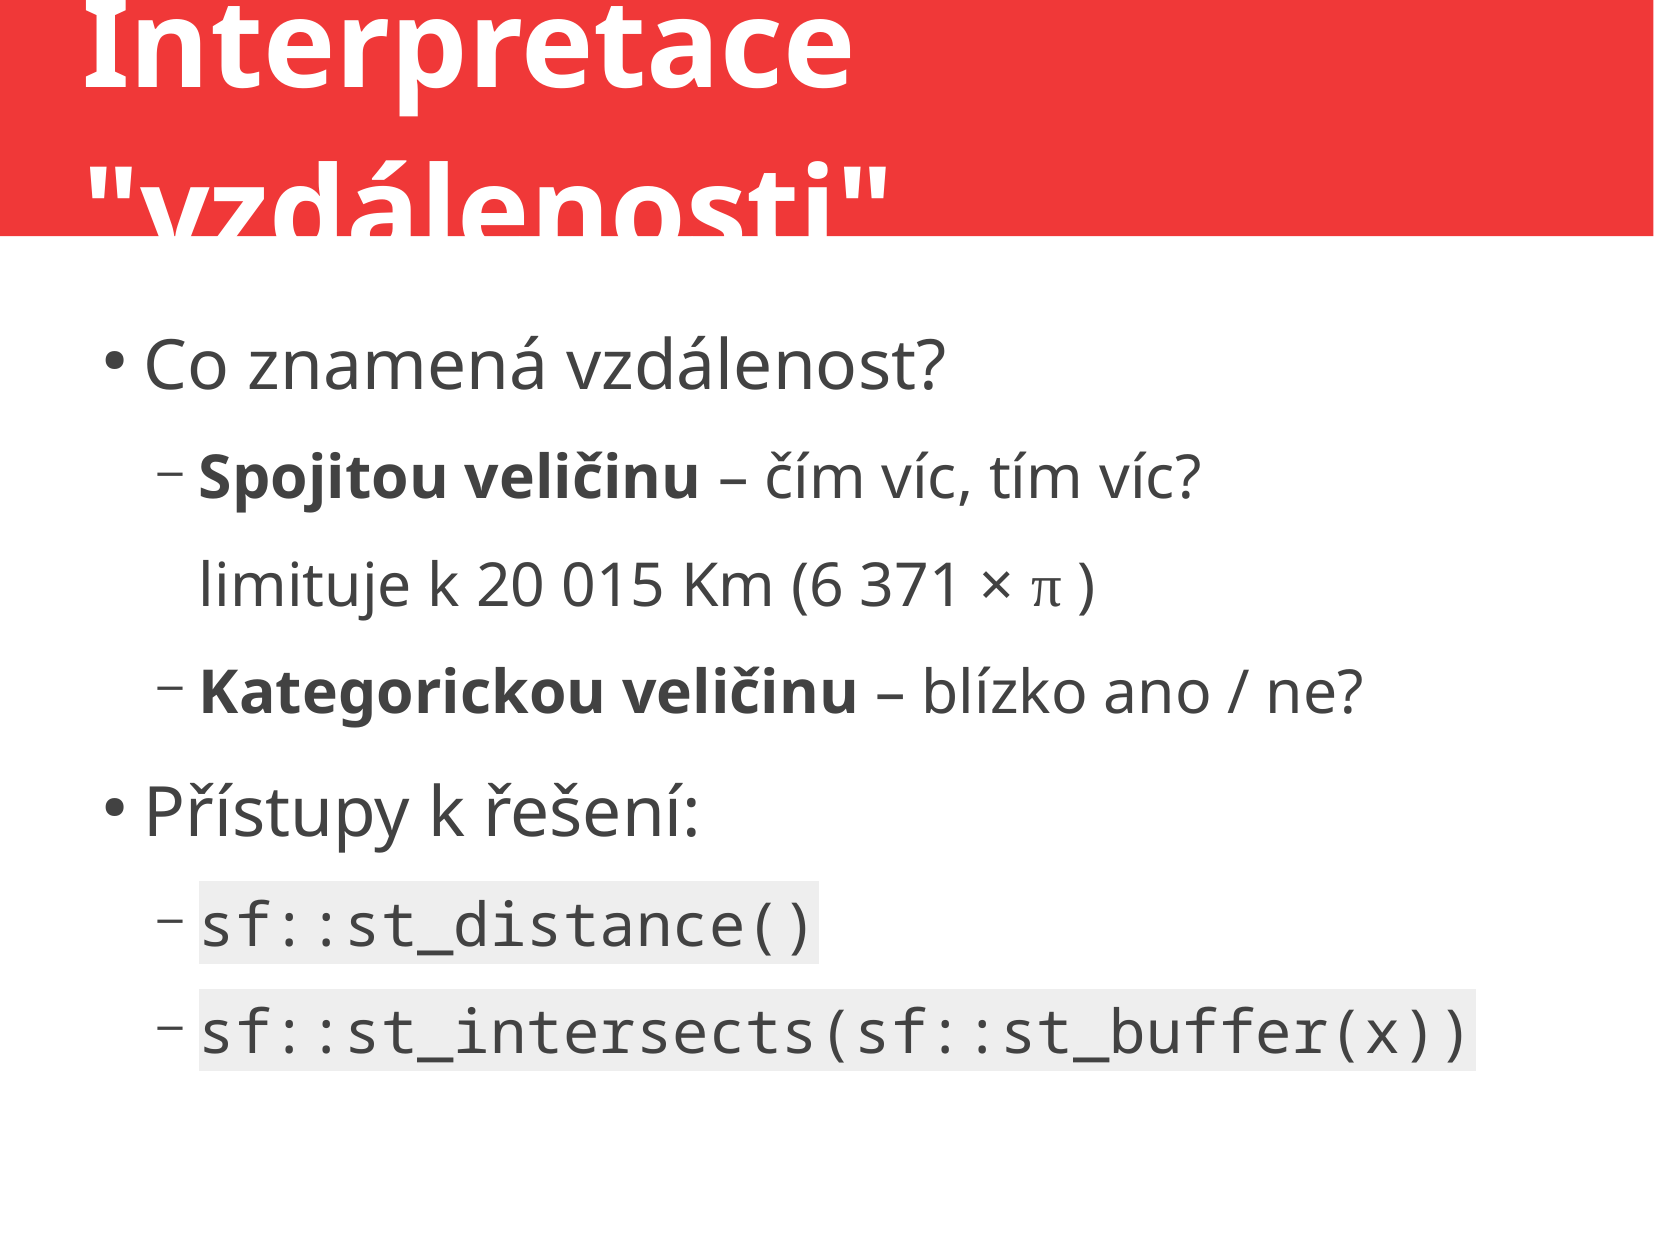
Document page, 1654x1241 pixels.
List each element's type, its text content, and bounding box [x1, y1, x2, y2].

list Co znamená vzdálenost? Spojitou veličinu – čím víc, tím víc? limituje k 20 015 Km (6 371 × π ) Kategorickou veličinu – blízko ano / ne? Přístupy k řešení: sf::st_distance() sf::st_intersects(sf::st_buffer(x)) [88, 314, 1569, 1080]
title Interpretace "vzdálenosti" [82, 19, 1571, 227]
